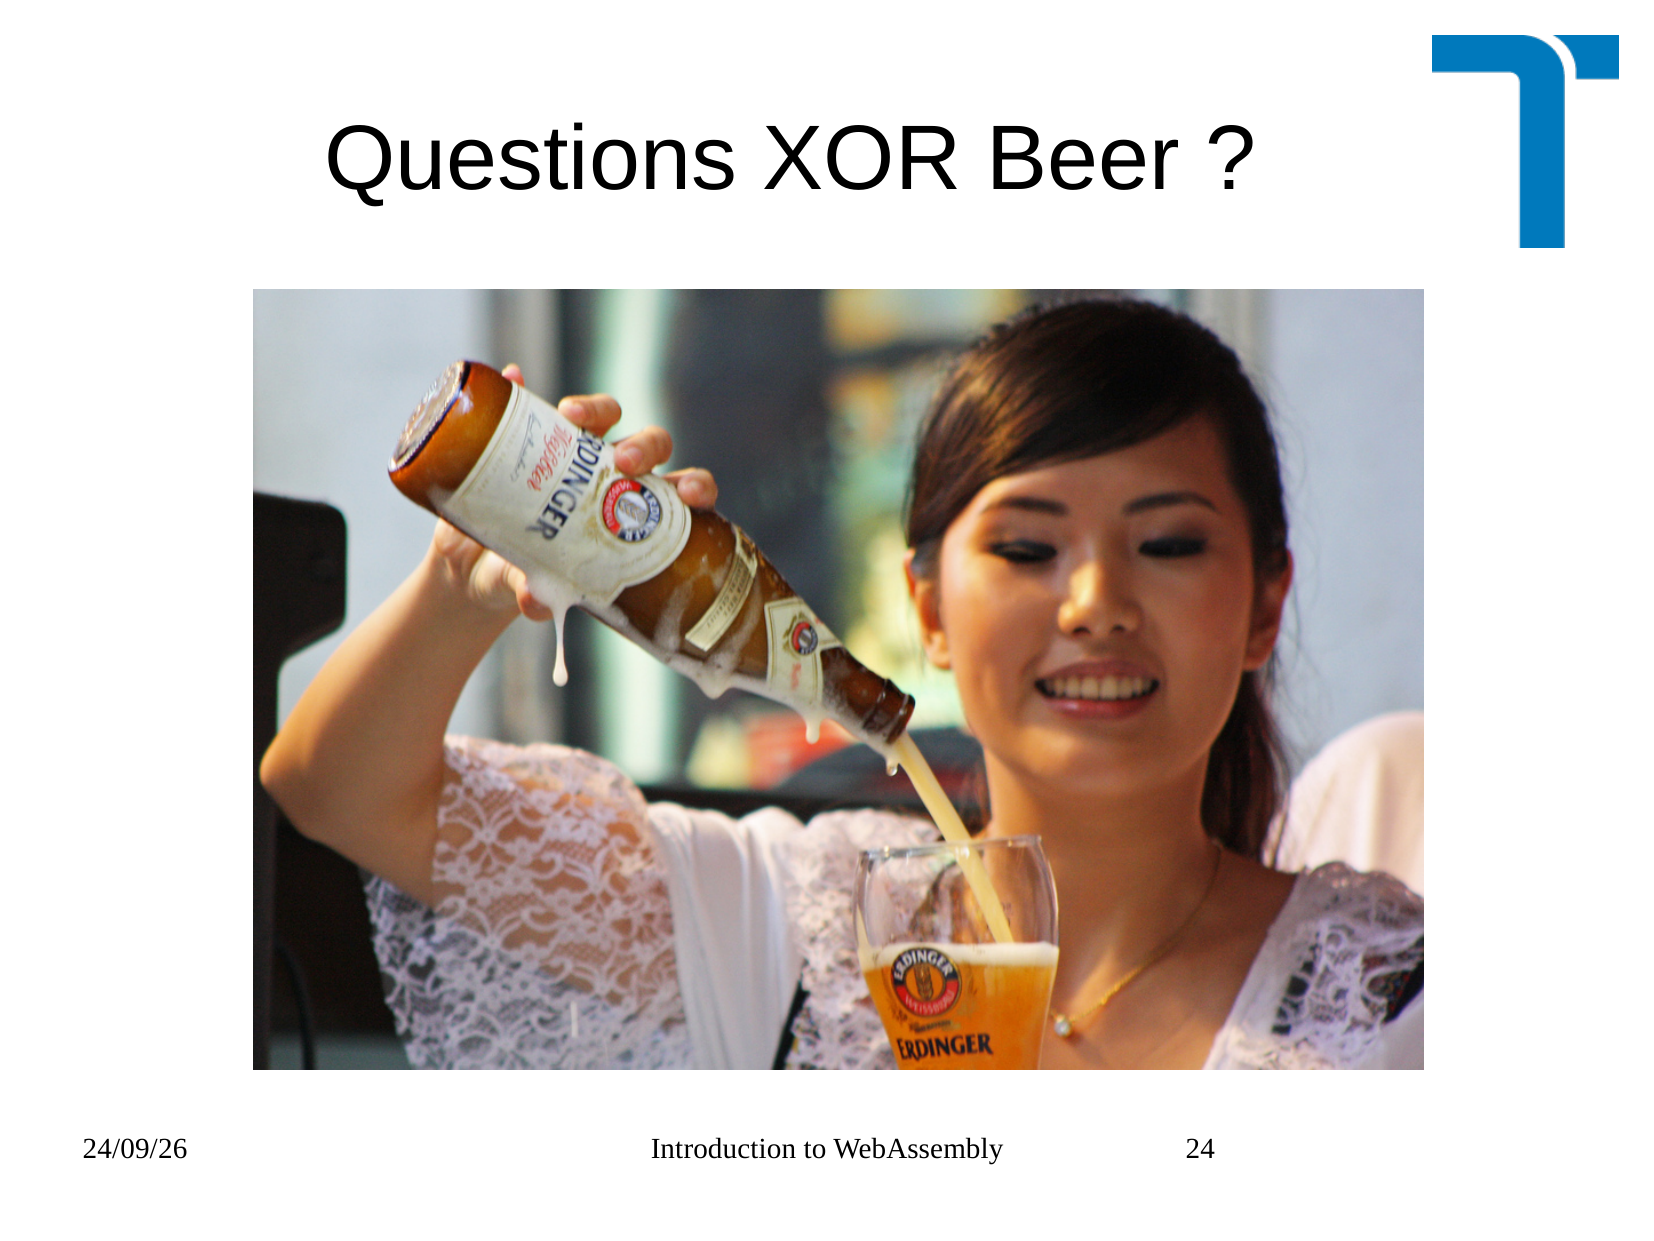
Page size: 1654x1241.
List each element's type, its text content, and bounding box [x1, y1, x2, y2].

text_box 07/09/2017 [82, 1129, 468, 1216]
picture [253, 289, 1424, 1070]
text_box [1185, 1129, 1571, 1216]
text_box Introduction to WebAssembly [565, 1129, 1090, 1216]
title Questions XOR Beer ? [82, 49, 1501, 257]
